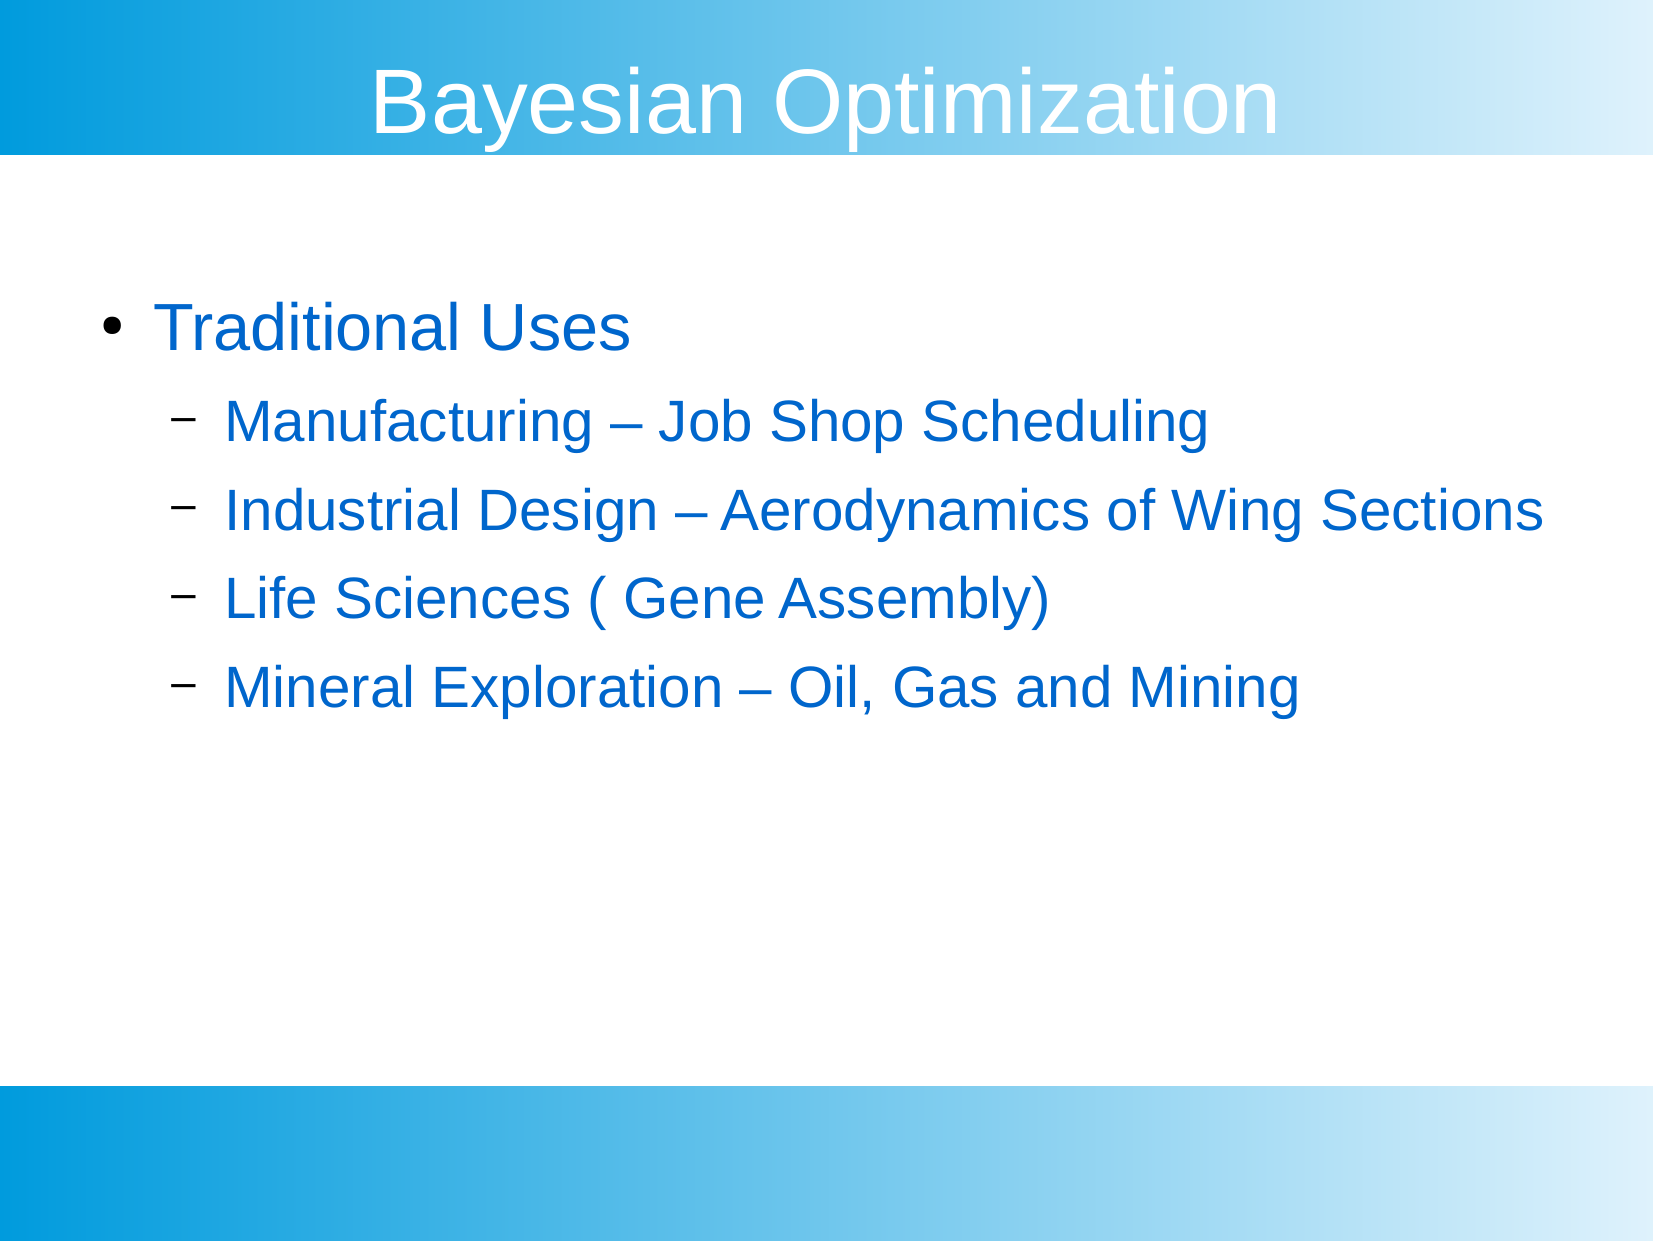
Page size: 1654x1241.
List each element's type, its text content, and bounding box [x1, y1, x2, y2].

list Traditional Uses Manufacturing – Job Shop Scheduling Industrial Design – Aerodynamics of Wing Sections Life Sciences ( Gene Assembly) Mineral Exploration – Oil, Gas and Mining [82, 290, 1571, 1010]
title Bayesian Optimization [82, 49, 1571, 155]
